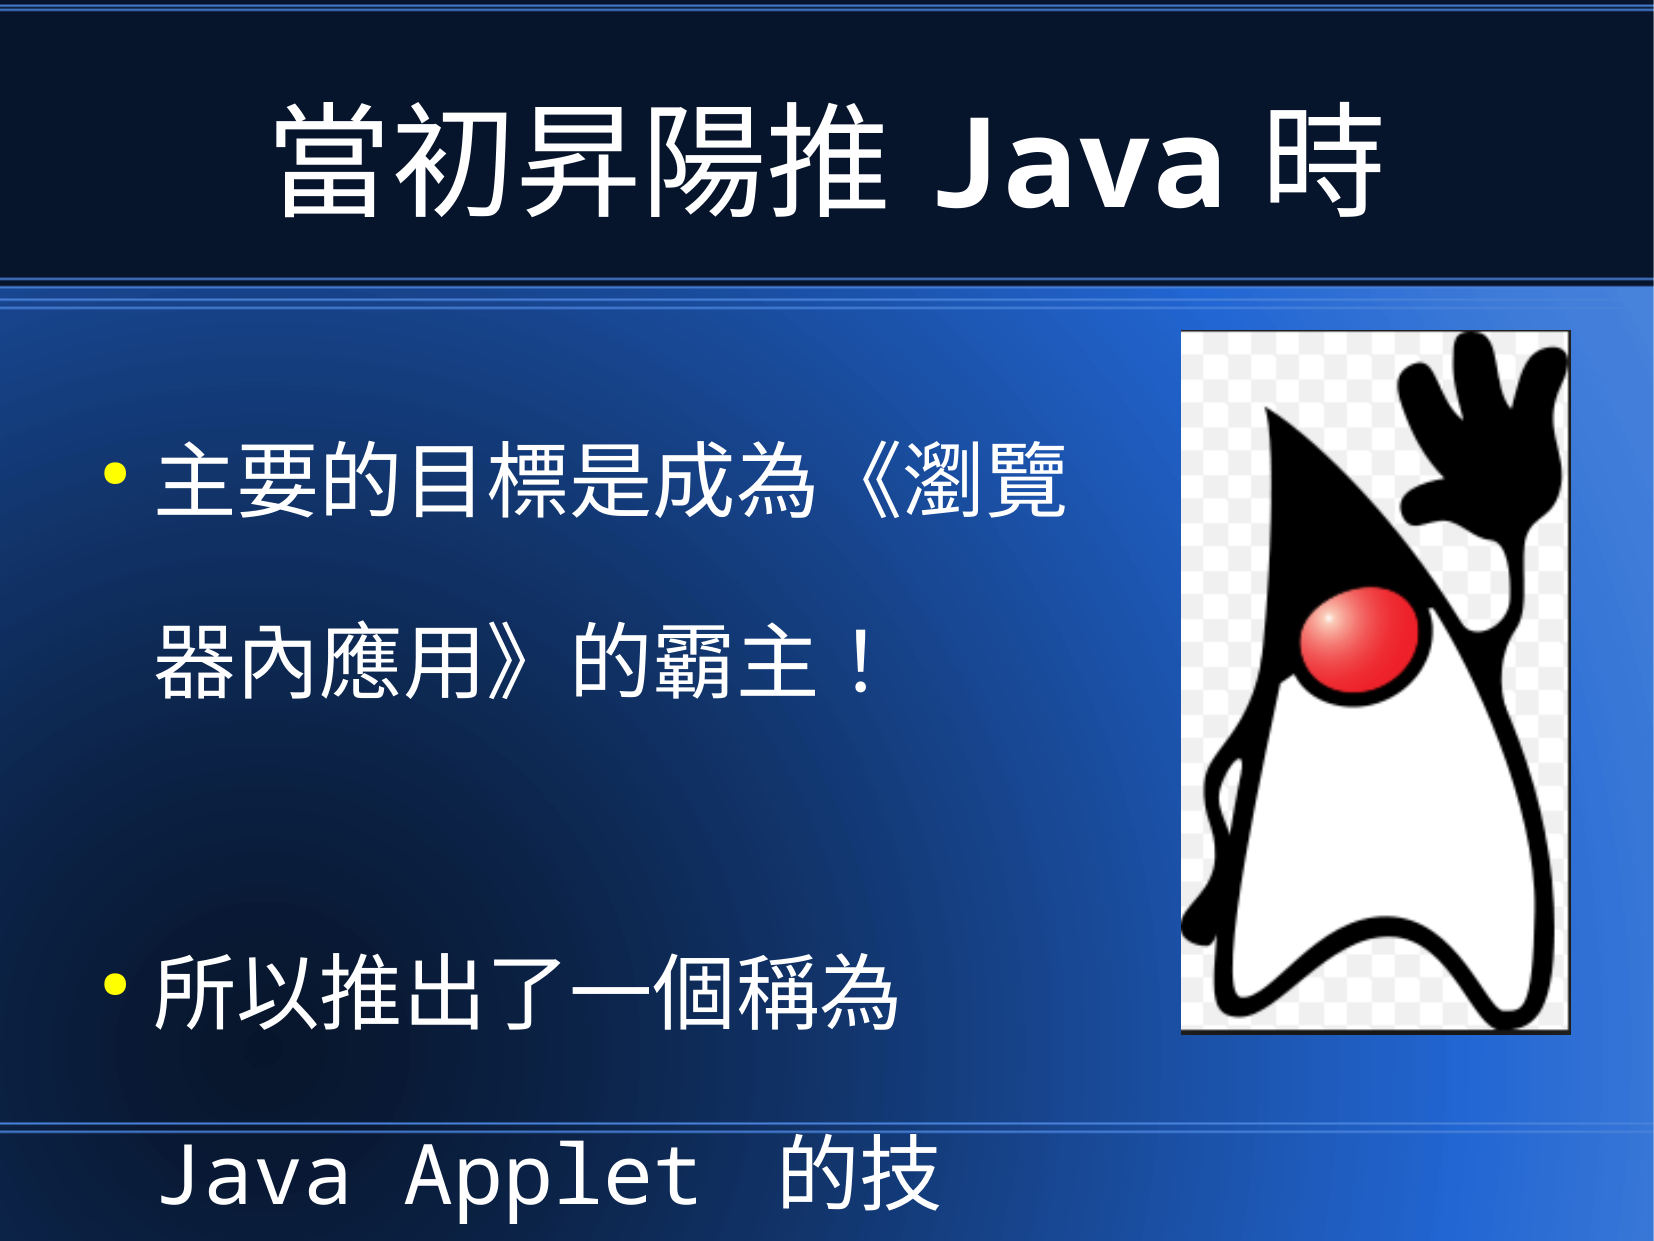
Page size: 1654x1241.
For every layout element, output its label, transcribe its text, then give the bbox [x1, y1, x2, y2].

title 當初昇陽推Java時 [82, 49, 1571, 257]
list 主要的目標是成為《瀏覽器內應用》的霸主！ 所以推出了一個稱為 Java Applet 的技術。 [82, 355, 1075, 1241]
picture [0, 0, 1654, 1241]
